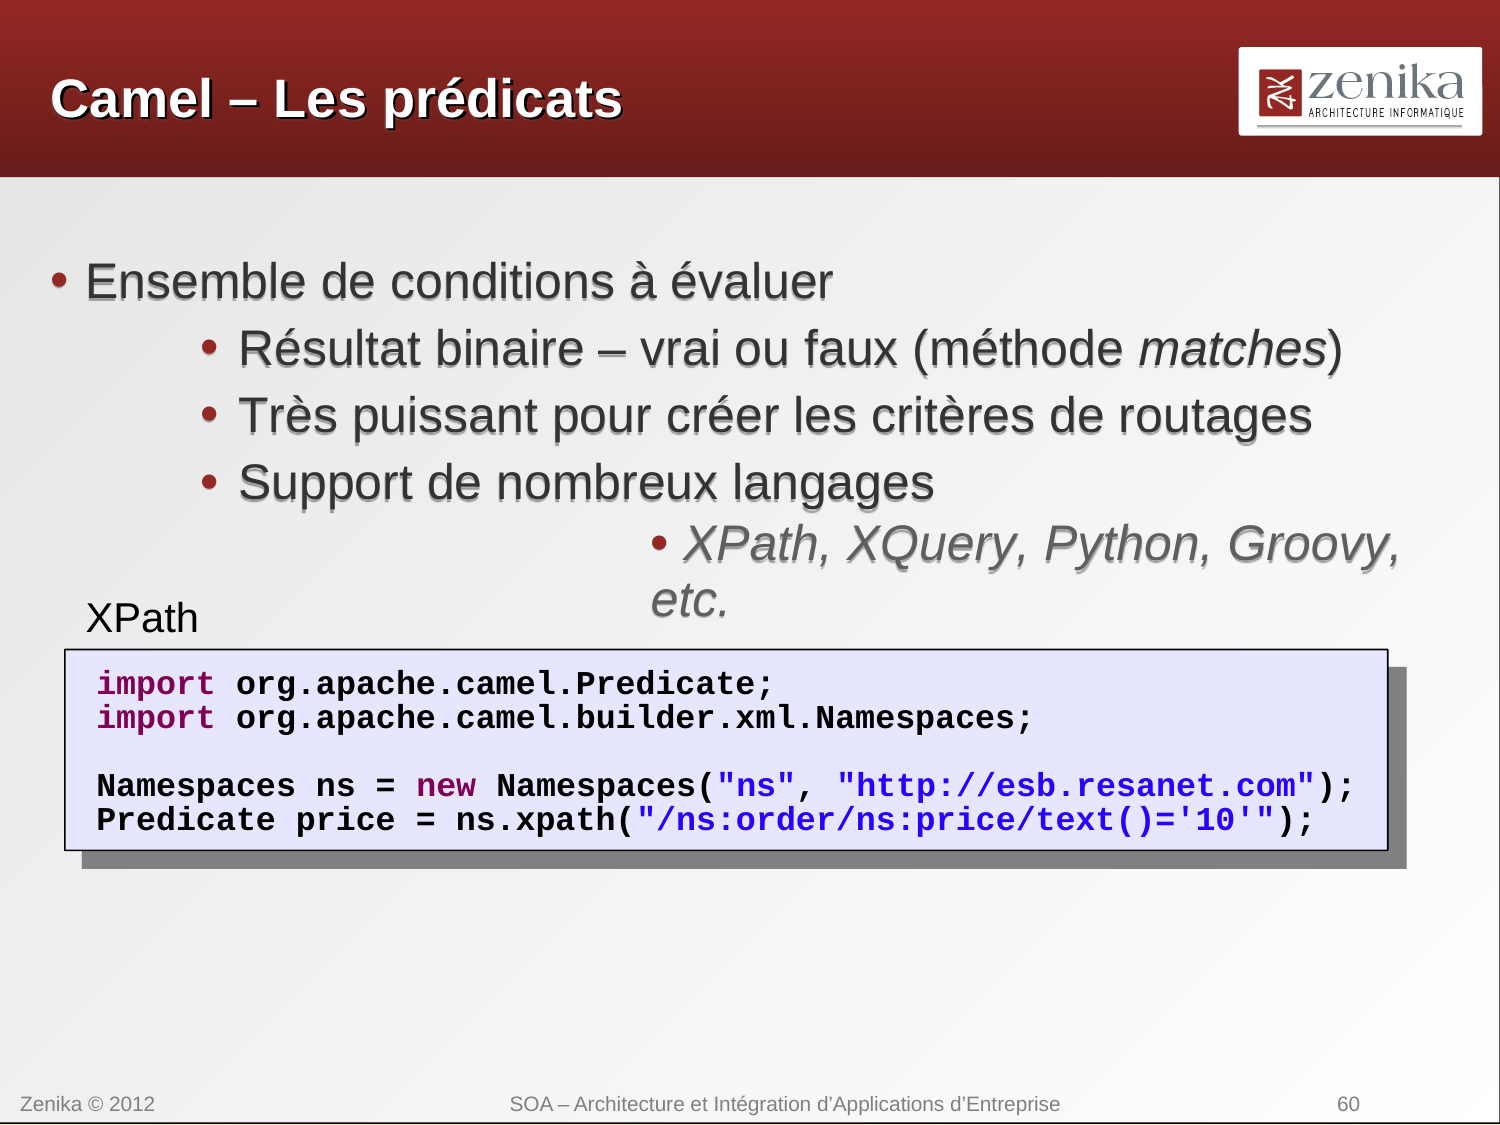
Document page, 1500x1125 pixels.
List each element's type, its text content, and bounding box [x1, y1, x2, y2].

text_box XPath [70, 585, 215, 647]
text_box import org.apache.camel.Predicate; import org.apache.camel.builder.xml.Namespaces; Namespaces ns = new Namespaces("ns", "http://esb.resanet.com"); Predicate price = ns.xpath("/ns:order/ns:price/text()='10'"); [64, 649, 1388, 851]
title Camel – Les prédicats [50, 22, 1206, 172]
subtitle Ensemble de conditions à évaluer Résultat binaire – vrai ou faux (méthode matches) Très puissant pour créer les critères de routages Support de nombreux langages XPath, XQuery, Python, Groovy, etc. [50, 249, 1477, 1064]
